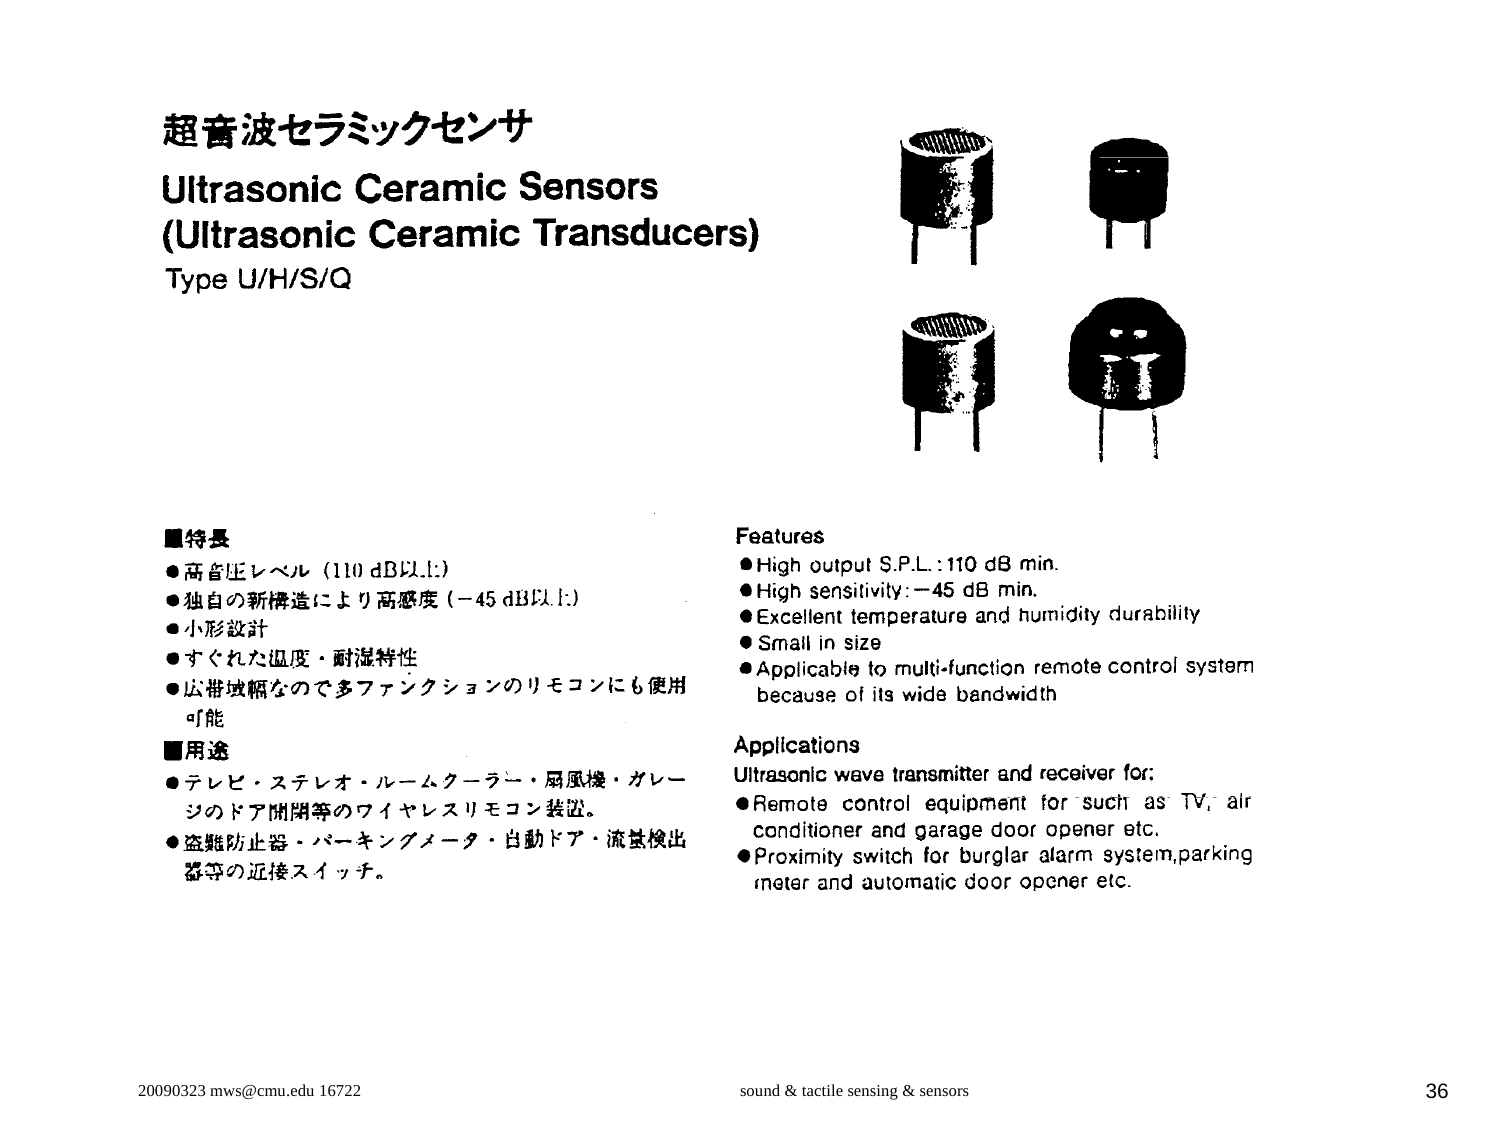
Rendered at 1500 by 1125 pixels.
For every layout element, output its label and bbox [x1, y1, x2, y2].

picture [162, 99, 1288, 937]
